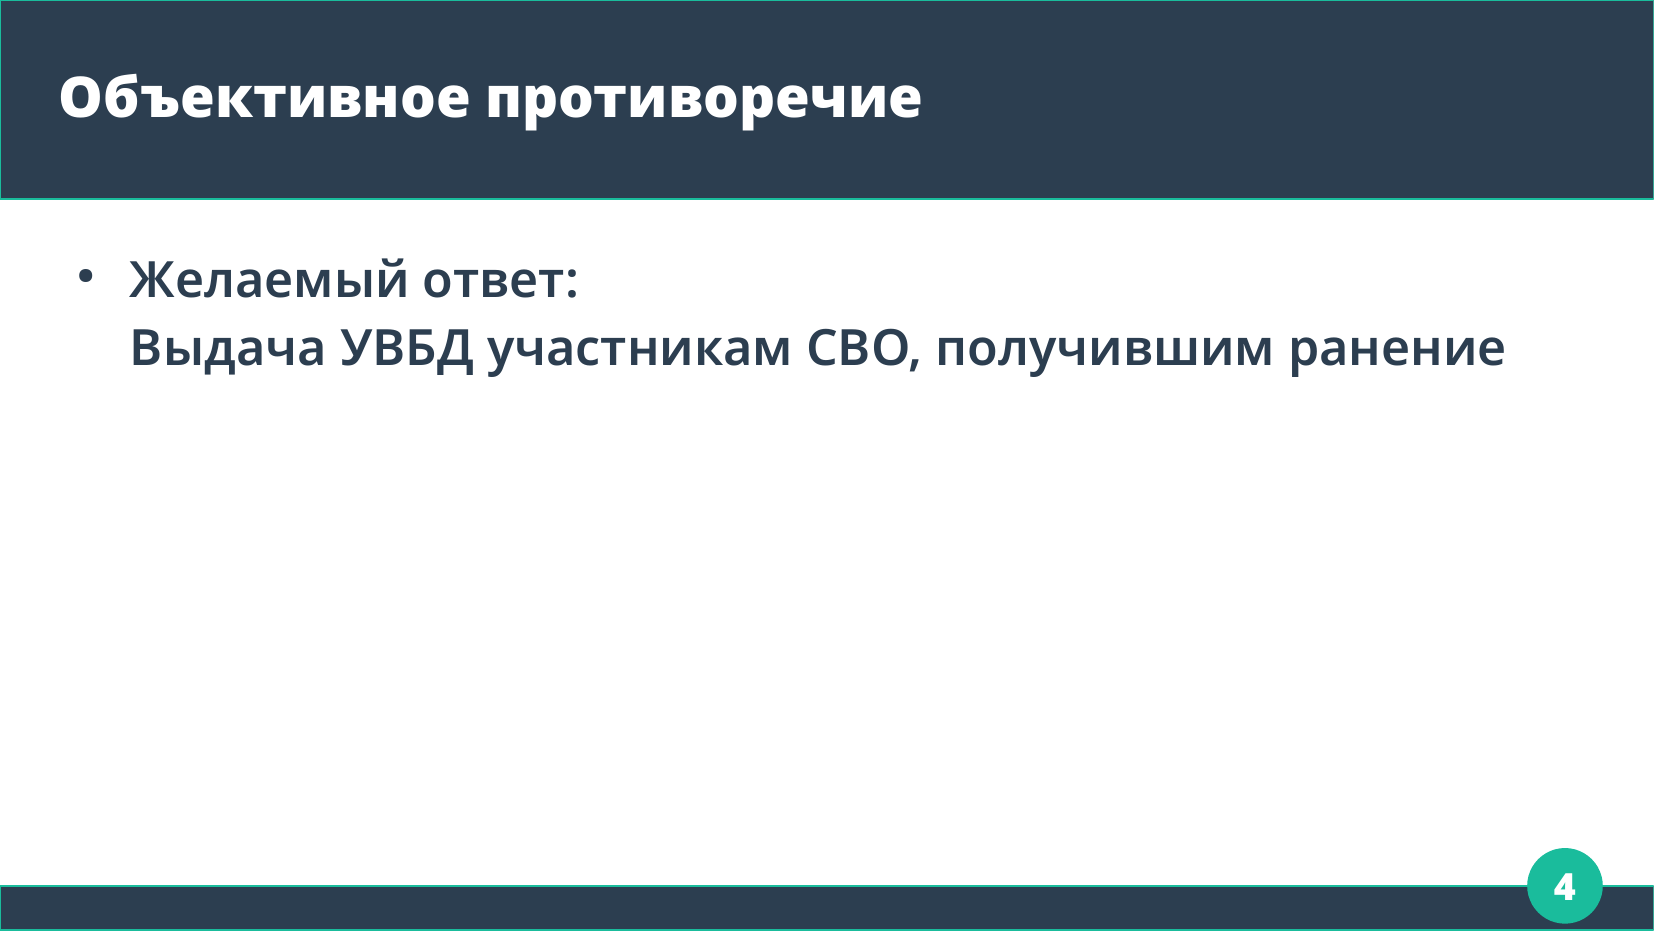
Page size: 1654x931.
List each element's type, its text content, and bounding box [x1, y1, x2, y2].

list Желаемый ответ: Выдача УВБД участникам СВО, получившим ранение [59, 243, 1595, 864]
title Объективное противоречие [59, 37, 1595, 156]
